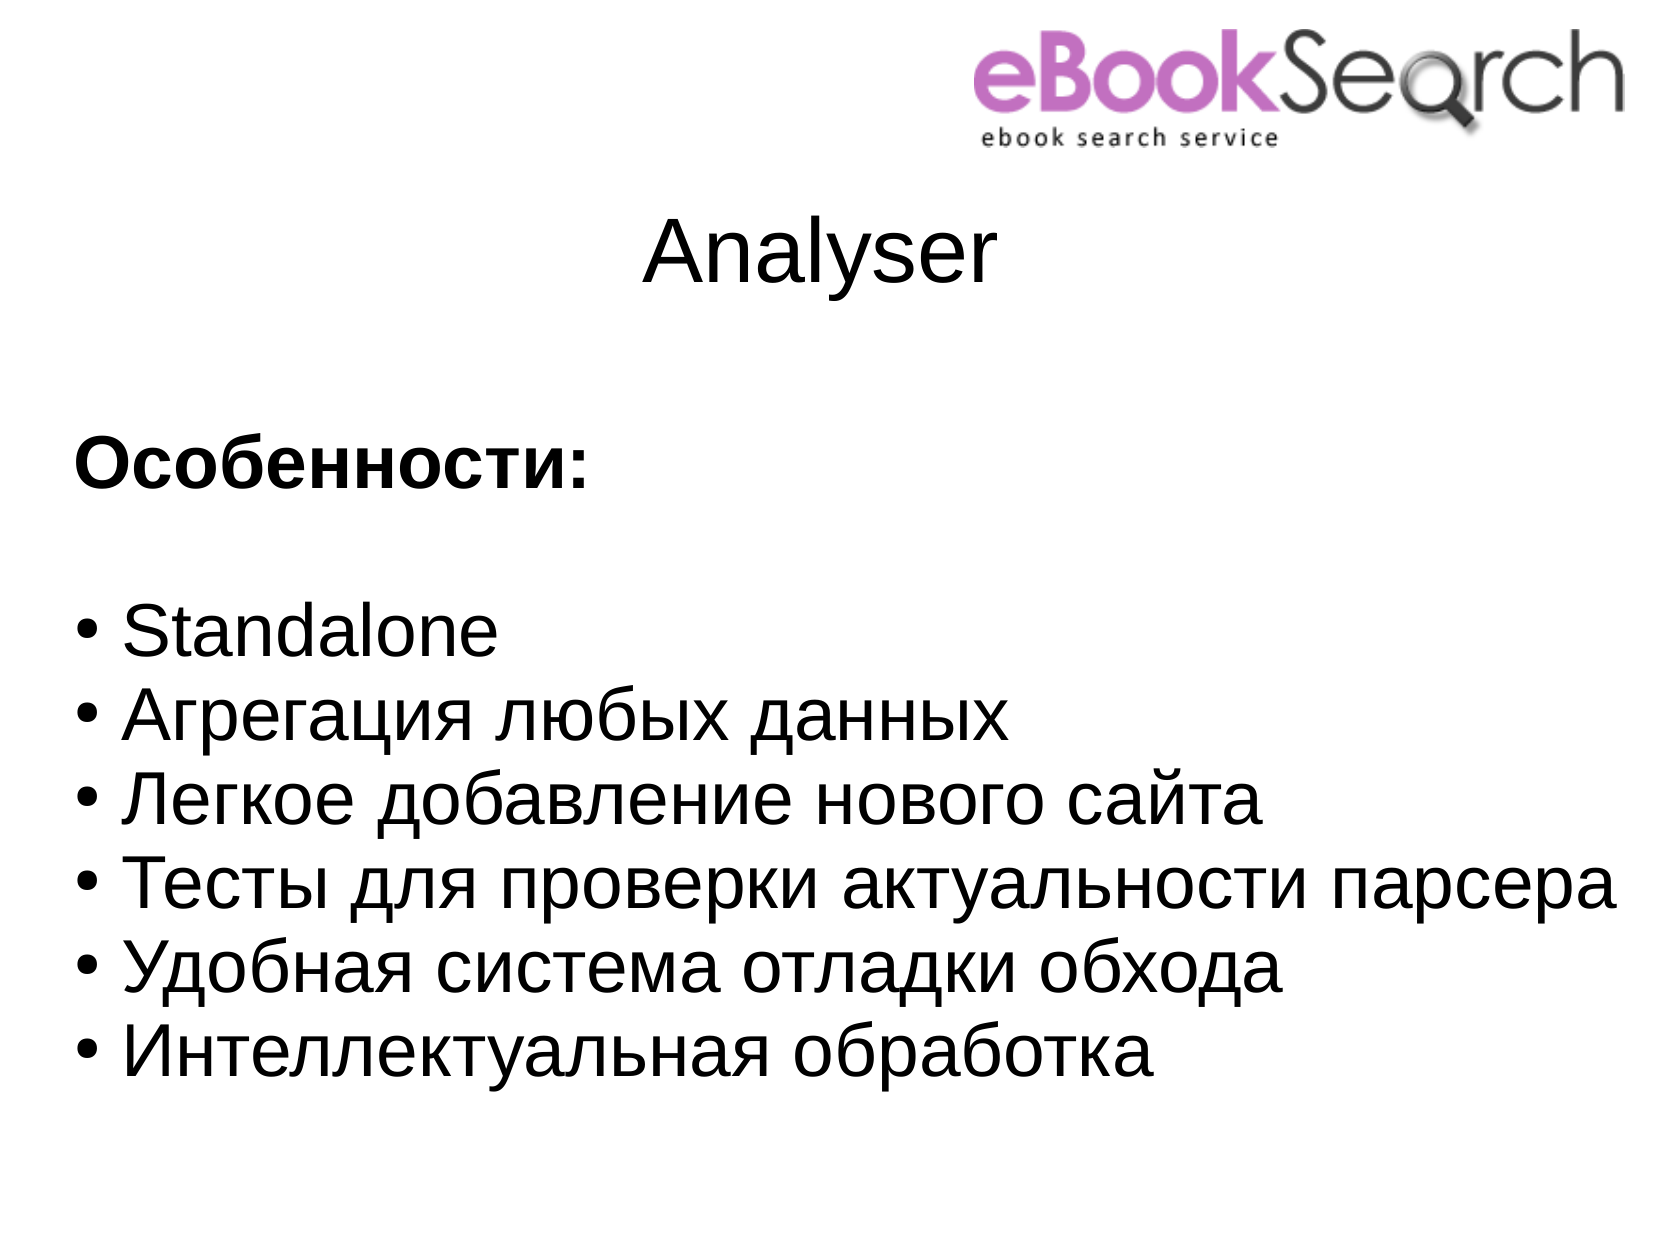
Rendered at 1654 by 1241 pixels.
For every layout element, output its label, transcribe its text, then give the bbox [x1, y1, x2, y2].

title Analyser [77, 147, 1566, 355]
text_box Особенности: Standalone Агрегация любых данных Легкое добавление нового сайта Тесты для проверки актуальности парсера Удобная система отладки обхода Интеллектуальная обработка [59, 413, 1633, 1101]
picture [974, 29, 1625, 148]
